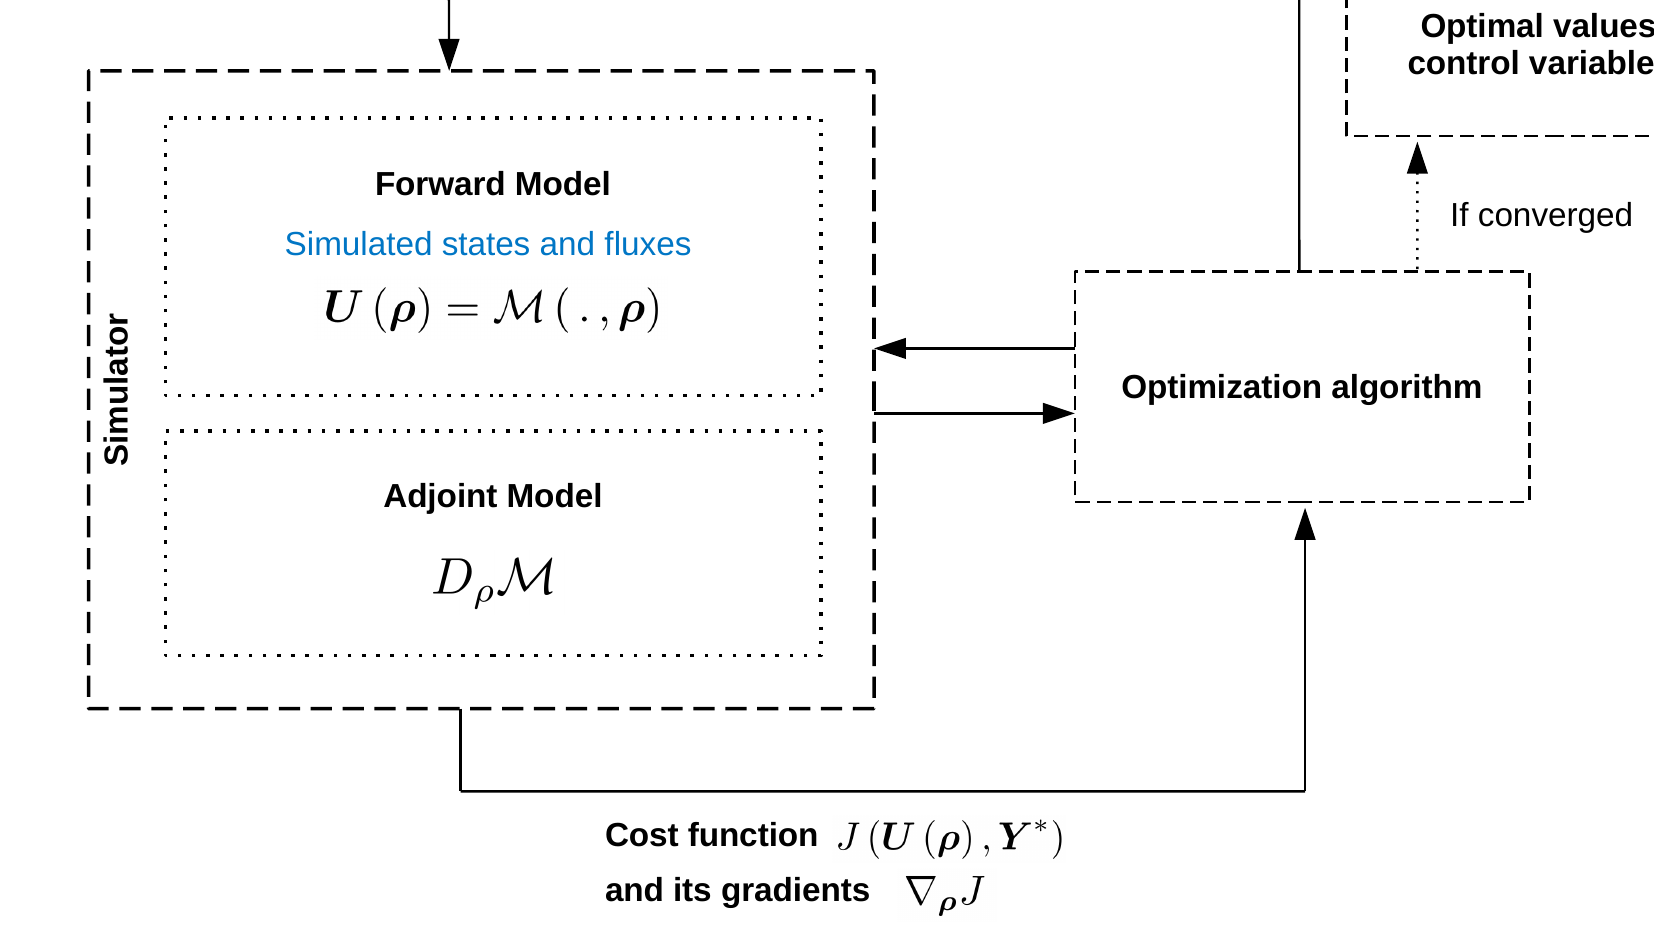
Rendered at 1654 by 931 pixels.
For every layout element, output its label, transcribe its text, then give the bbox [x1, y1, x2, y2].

text_box Optimization algorithm [1074, 271, 1530, 502]
text_box Cost function and its gradients [590, 809, 898, 931]
text_box Simulator [88, 70, 875, 709]
text_box Adjoint Model [165, 431, 821, 656]
text_box Forward Model Simulated states and fluxes [165, 118, 821, 396]
picture [314, 276, 668, 340]
text_box If converged [1435, 188, 1654, 241]
text_box Optimal values of control variables [1346, 0, 1654, 136]
picture [832, 815, 1066, 863]
picture [425, 550, 565, 615]
picture [897, 868, 997, 922]
